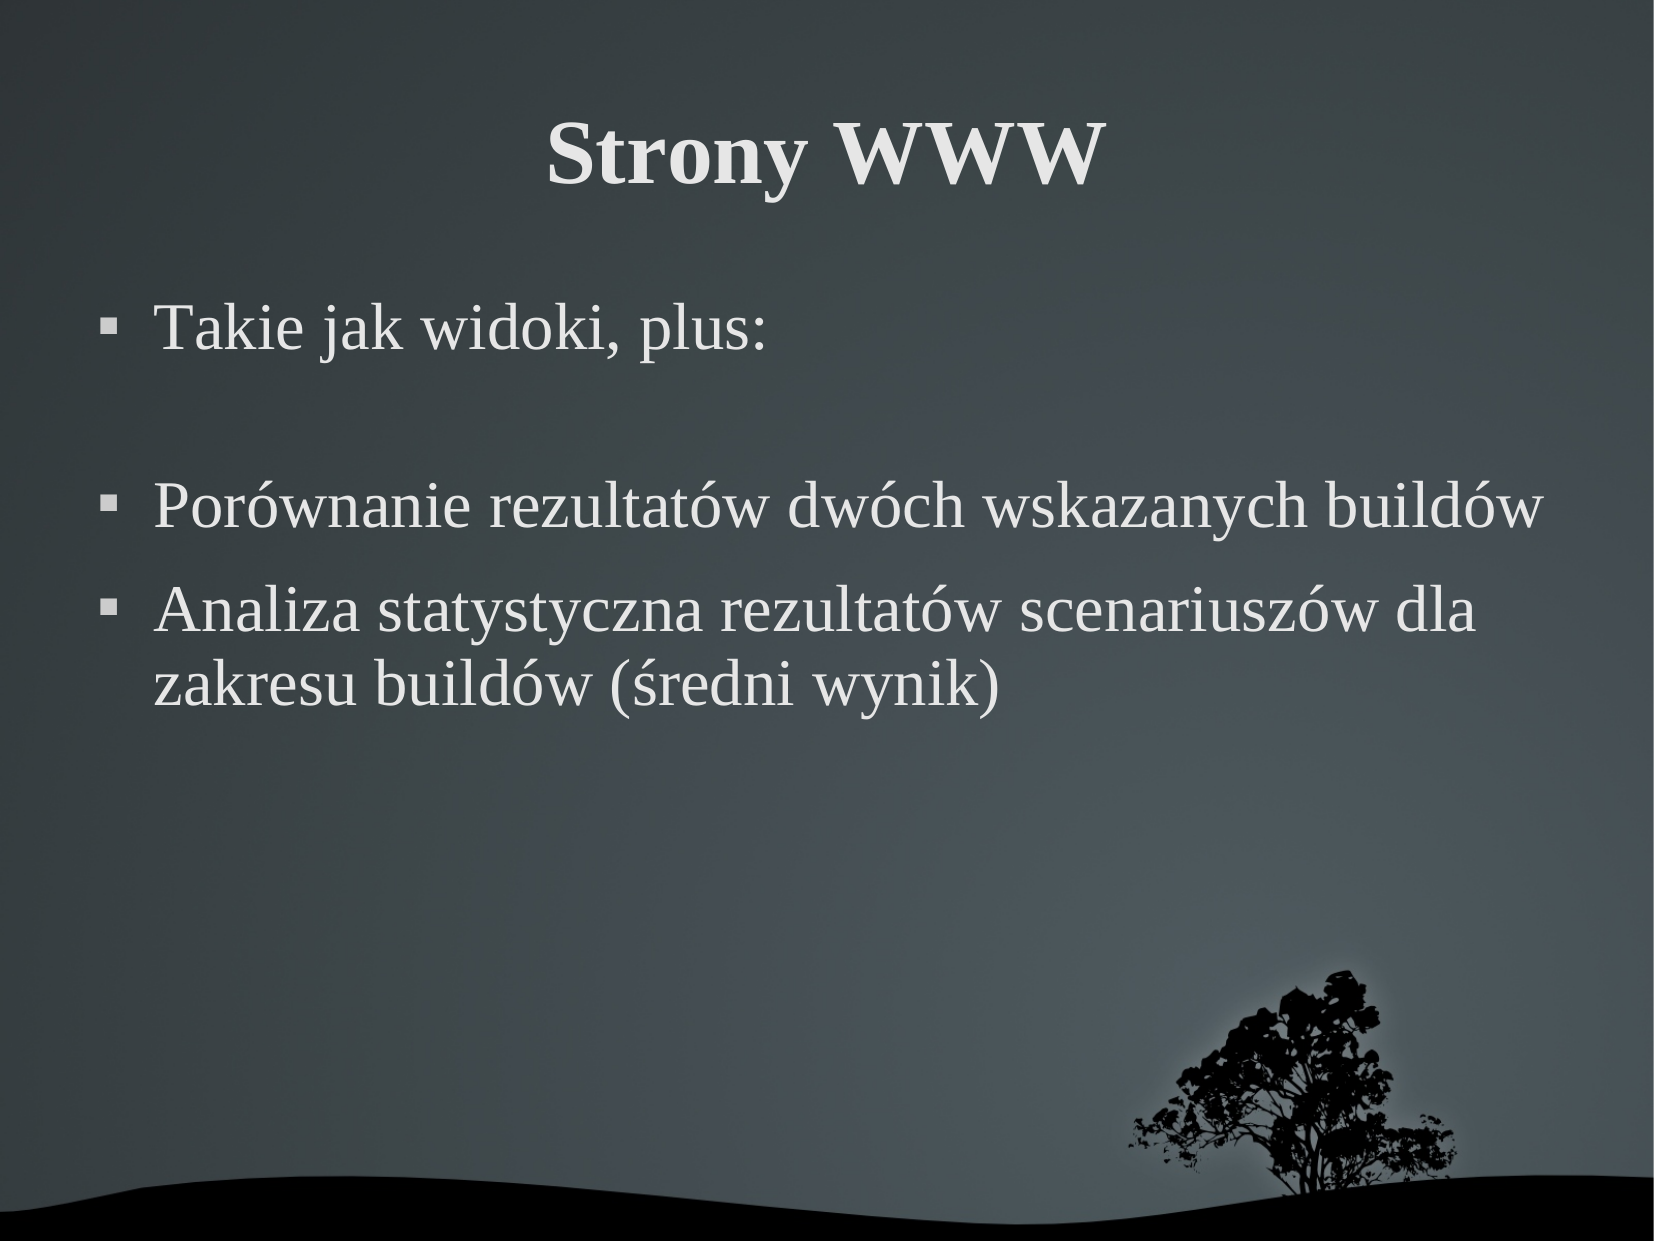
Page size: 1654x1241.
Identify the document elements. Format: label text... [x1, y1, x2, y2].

list Takie jak widoki, plus: Porównanie rezultatów dwóch wskazanych buildów Analiza statystyczna rezultatów scenariuszów dla zakresu buildów (średni wynik) [82, 290, 1571, 1094]
title Strony WWW [82, 56, 1571, 250]
picture [0, 0, 1654, 1241]
